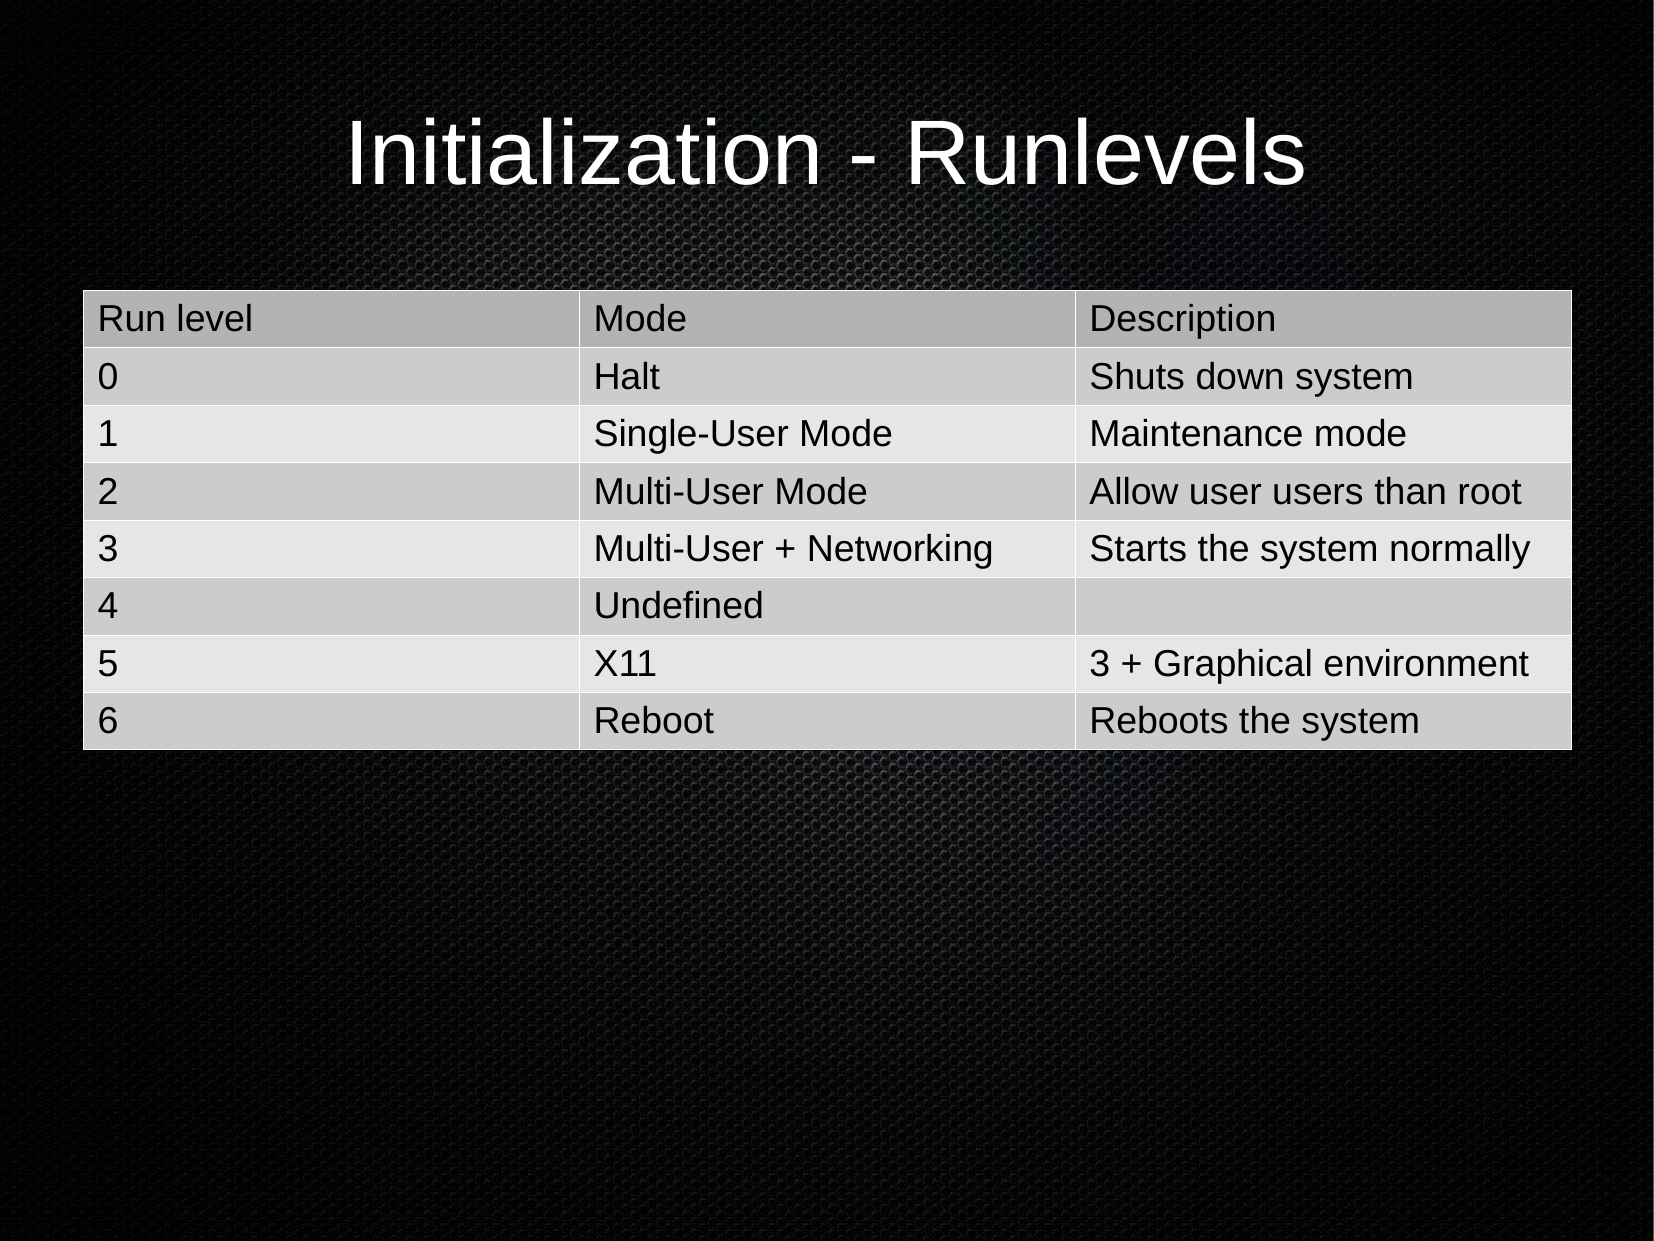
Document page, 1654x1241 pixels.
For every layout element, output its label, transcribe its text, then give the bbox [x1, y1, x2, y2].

picture [0, 0, 1654, 1241]
table_cell Shuts down system [1076, 348, 1571, 405]
table_cell 4 [84, 578, 579, 635]
table_cell Starts the system normally [1076, 521, 1571, 577]
table_cell Halt [580, 348, 1075, 405]
table_header Description [1076, 291, 1571, 347]
table_cell Single-User Mode [580, 406, 1075, 462]
table_cell Maintenance mode [1076, 406, 1571, 462]
table_cell X11 [580, 636, 1075, 692]
table_cell 1 [84, 406, 579, 462]
table_cell 6 [84, 693, 579, 749]
table_cell Reboots the system [1076, 693, 1571, 749]
table_cell Multi-User Mode [580, 463, 1075, 520]
table_cell 5 [84, 636, 579, 692]
table_cell [1076, 578, 1571, 635]
table_header Run level [84, 291, 579, 347]
table_cell 3 [84, 521, 579, 577]
table_cell Multi-User + Networking [580, 521, 1075, 577]
table_header Mode [580, 291, 1075, 347]
table_cell Reboot [580, 693, 1075, 749]
table_cell Undefined [580, 578, 1075, 635]
table_cell 0 [84, 348, 579, 405]
title Initialization - Runlevels [82, 49, 1571, 257]
table_cell Allow user users than root [1076, 463, 1571, 520]
table_cell 3 + Graphical environment [1076, 636, 1571, 692]
table_cell 2 [84, 463, 579, 520]
